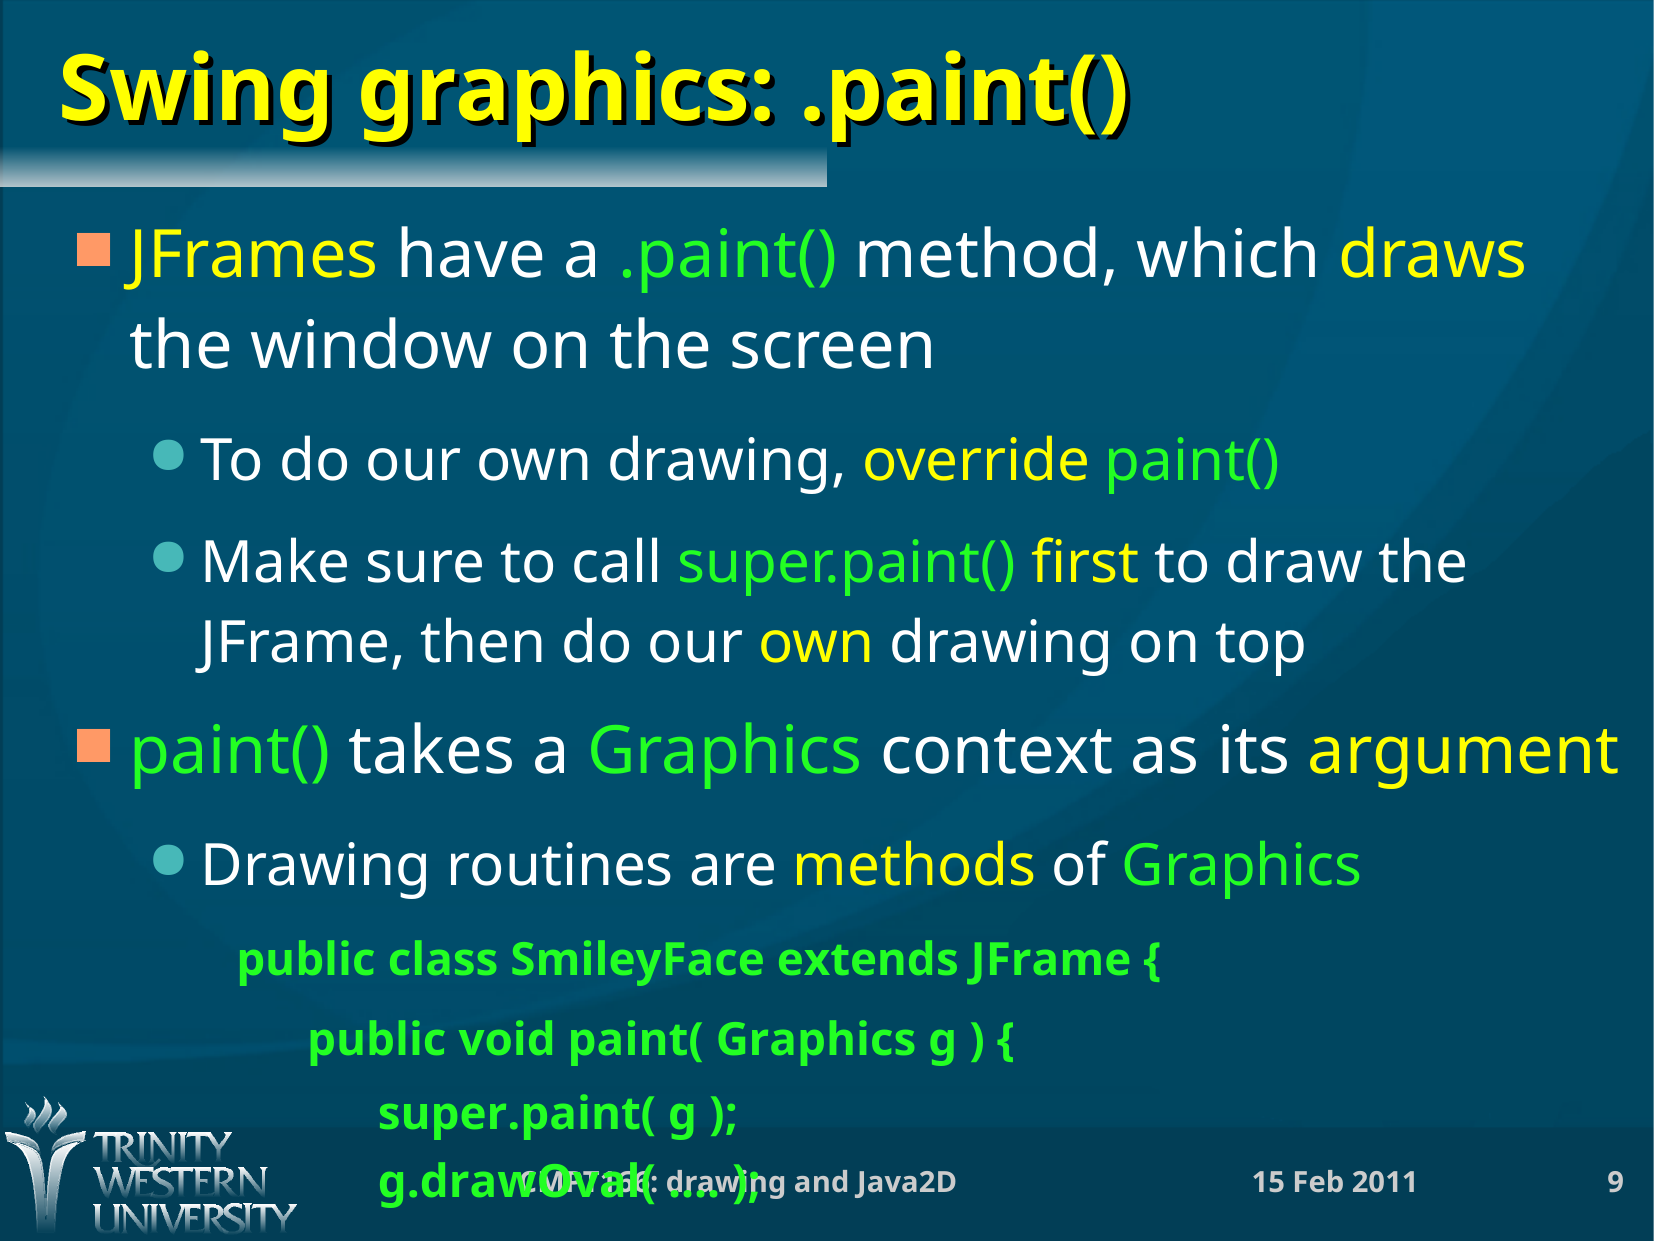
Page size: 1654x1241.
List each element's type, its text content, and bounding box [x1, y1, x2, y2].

picture [38, 1227, 54, 1232]
title Swing graphics: .paint() [59, 19, 1595, 148]
title Drawing text [0, 154, 827, 158]
list JFrames have a .paint() method, which draws the window on the screen To do our own drawing, override paint() Make sure to call super.paint() first to draw the JFrame, then do our own drawing on top paint() takes a Graphics context as its argument Drawing routines are methods of Graphics public class SmileyFace extends JFrame { public void paint( Graphics g ) { super.paint( g ); g.drawOval( .... ); [59, 206, 1625, 1168]
